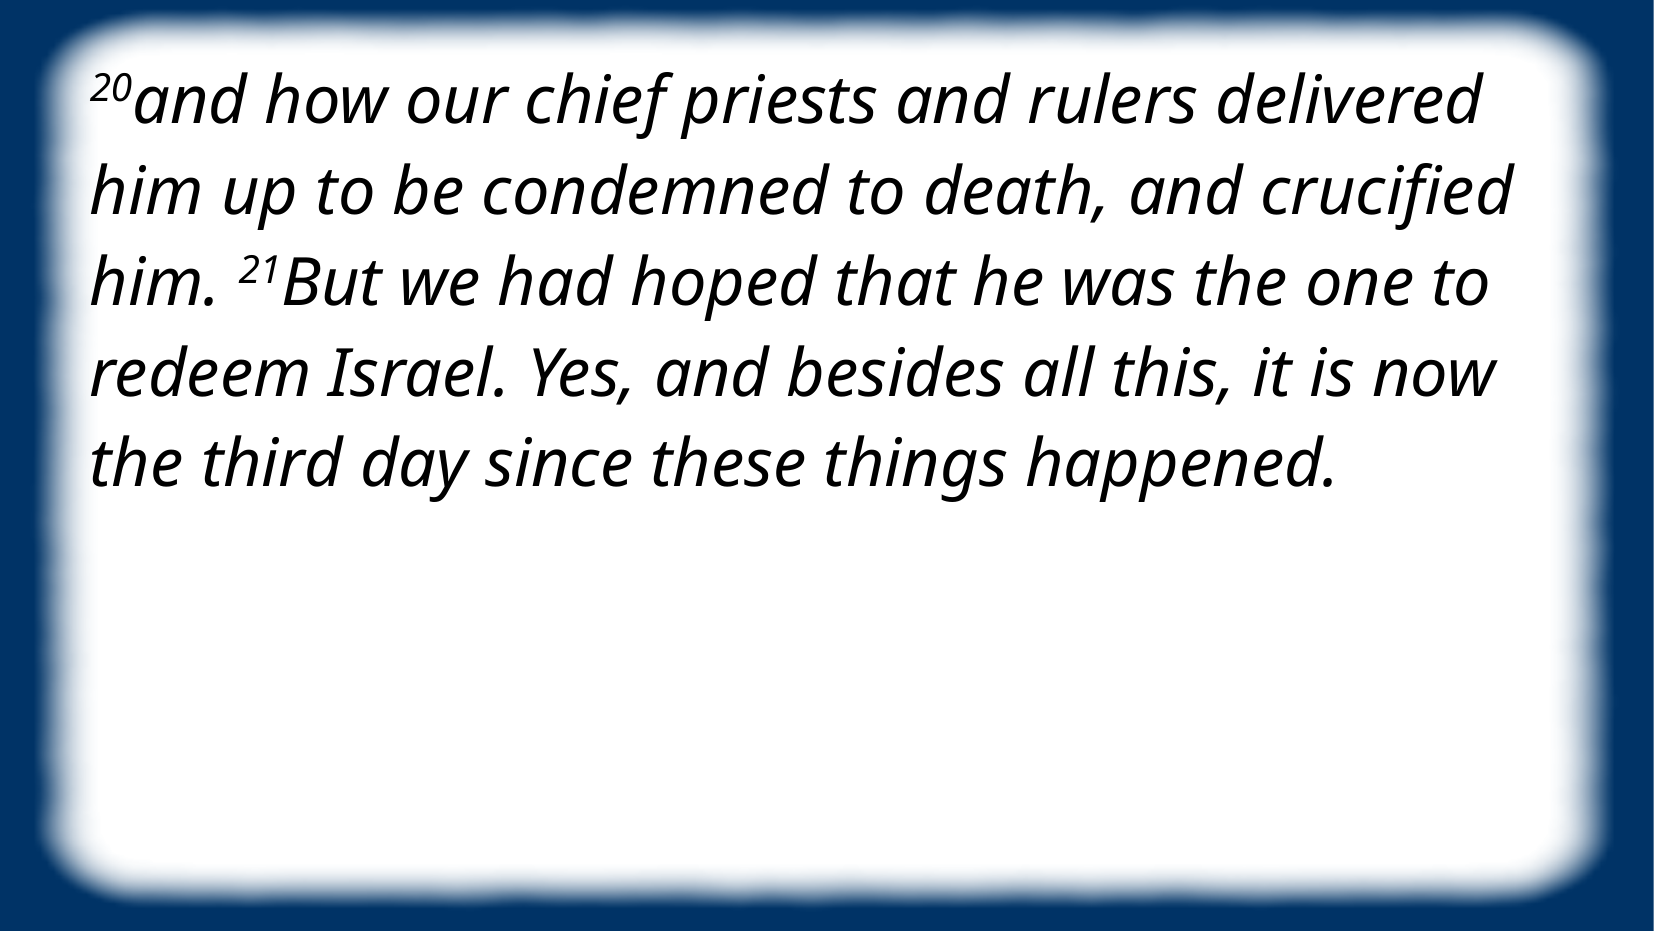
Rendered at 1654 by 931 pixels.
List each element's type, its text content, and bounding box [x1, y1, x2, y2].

text_box 20and how our chief priests and rulers delivered him up to be condemned to death, and crucified him. 21But we had hoped that he was the one to redeem Israel. Yes, and besides all this, it is now the third day since these things happened. [75, 45, 1561, 504]
picture [0, 0, 1654, 931]
